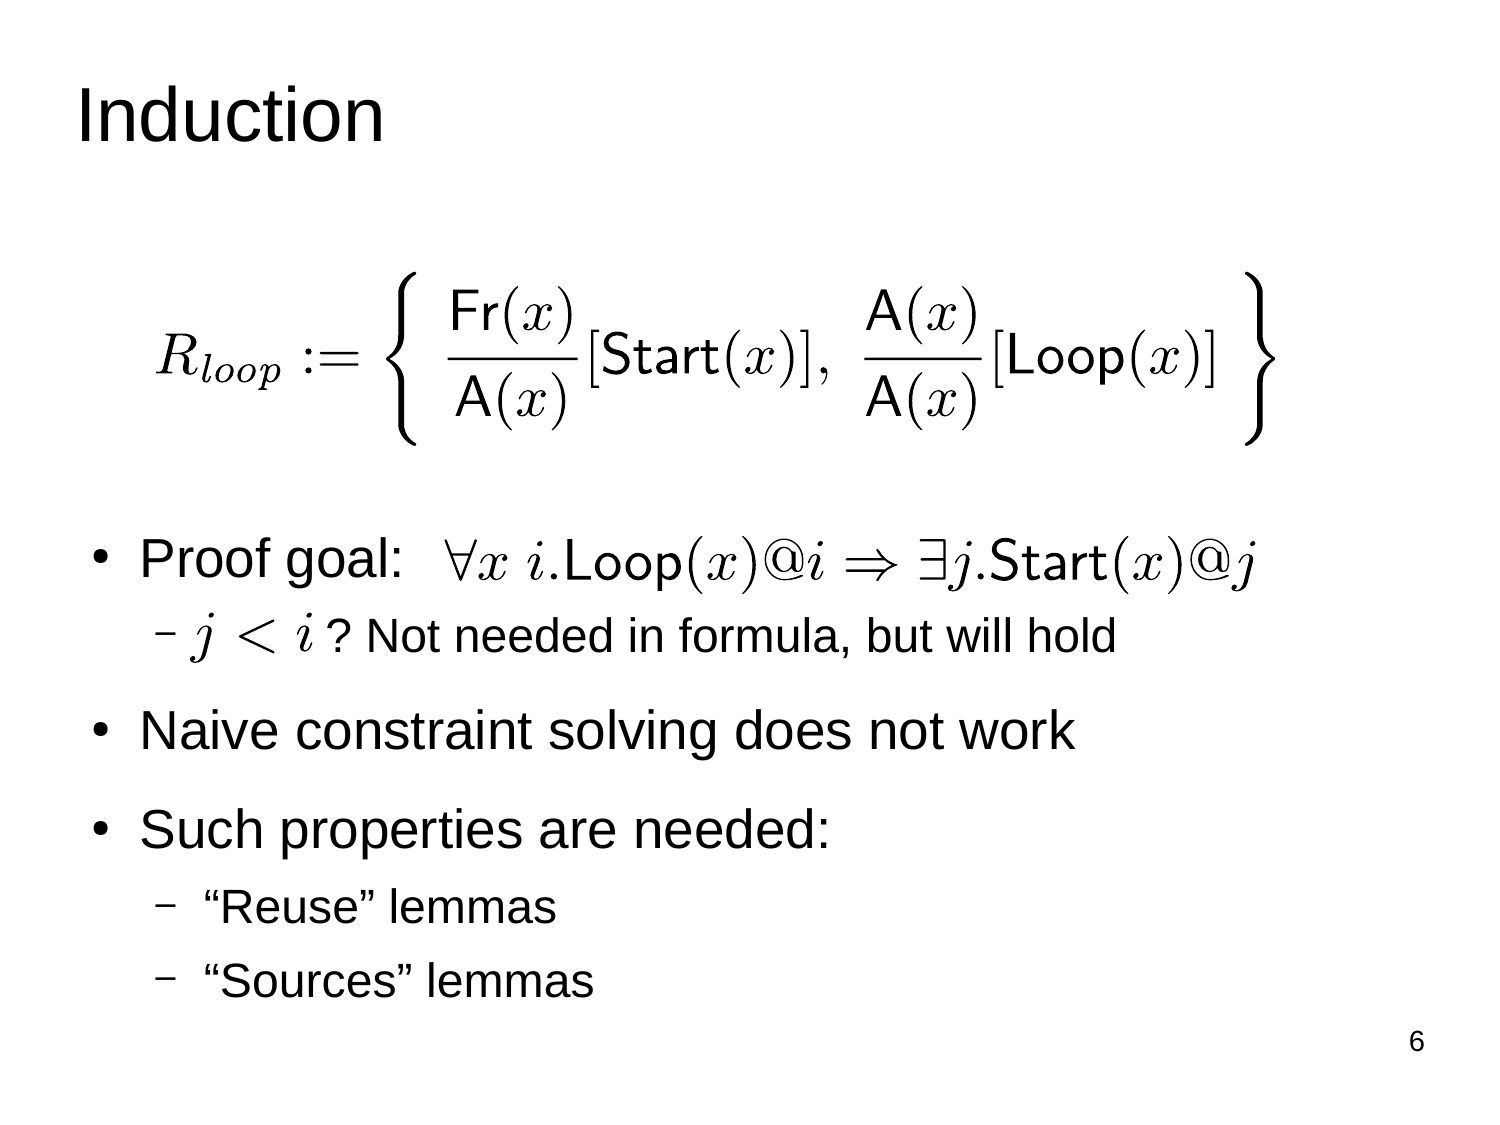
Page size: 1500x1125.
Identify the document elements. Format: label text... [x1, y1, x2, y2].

text_box [153, 271, 1284, 447]
list Proof goal: ? Not needed in formula, but will hold Naive constraint solving does not work Such properties are needed: “Reuse” lemmas “Sources” lemmas [75, 230, 1425, 1014]
text_box [444, 535, 1260, 595]
text_box [189, 612, 316, 663]
title Induction [75, 44, 1425, 185]
